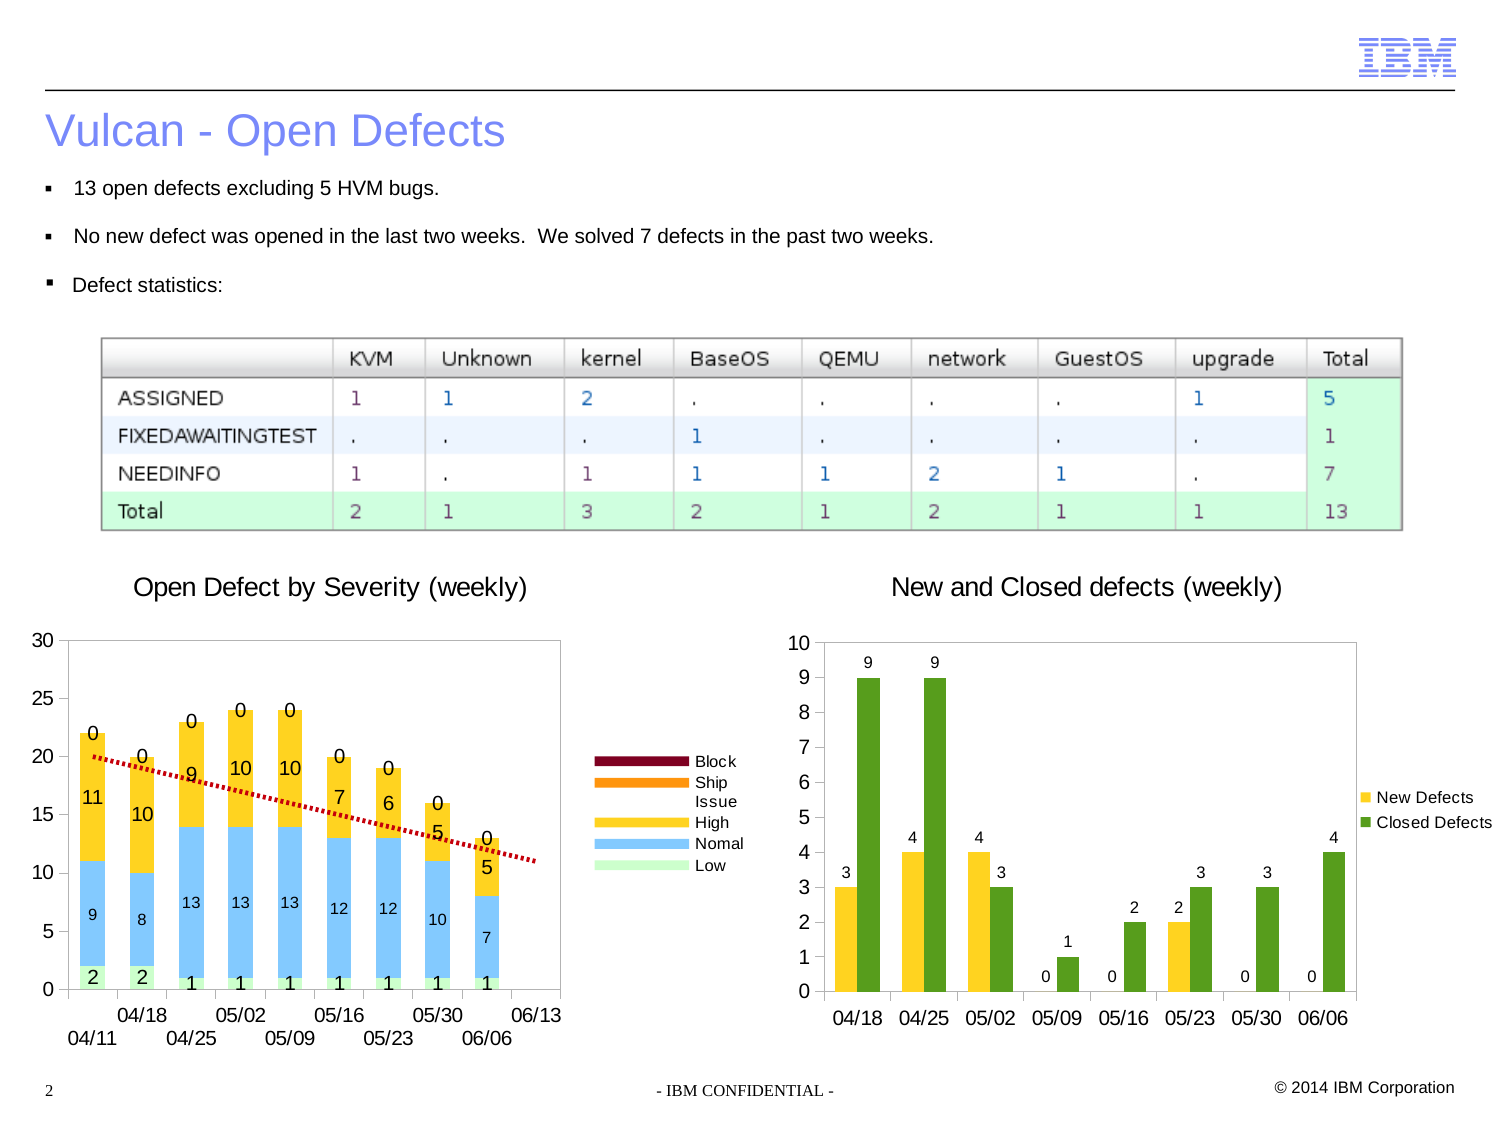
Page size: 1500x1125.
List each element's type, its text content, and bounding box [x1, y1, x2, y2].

list 13 open defects excluding 5 HVM bugs. No new defect was opened in the last two weeks. We solved 7 defects in the past two weeks. Defect statistics: [30, 169, 1430, 307]
picture [1359, 37, 1456, 77]
picture [98, 333, 1408, 536]
chart [5, 553, 1500, 1069]
title Vulcan - Open Defects [30, 97, 1456, 203]
